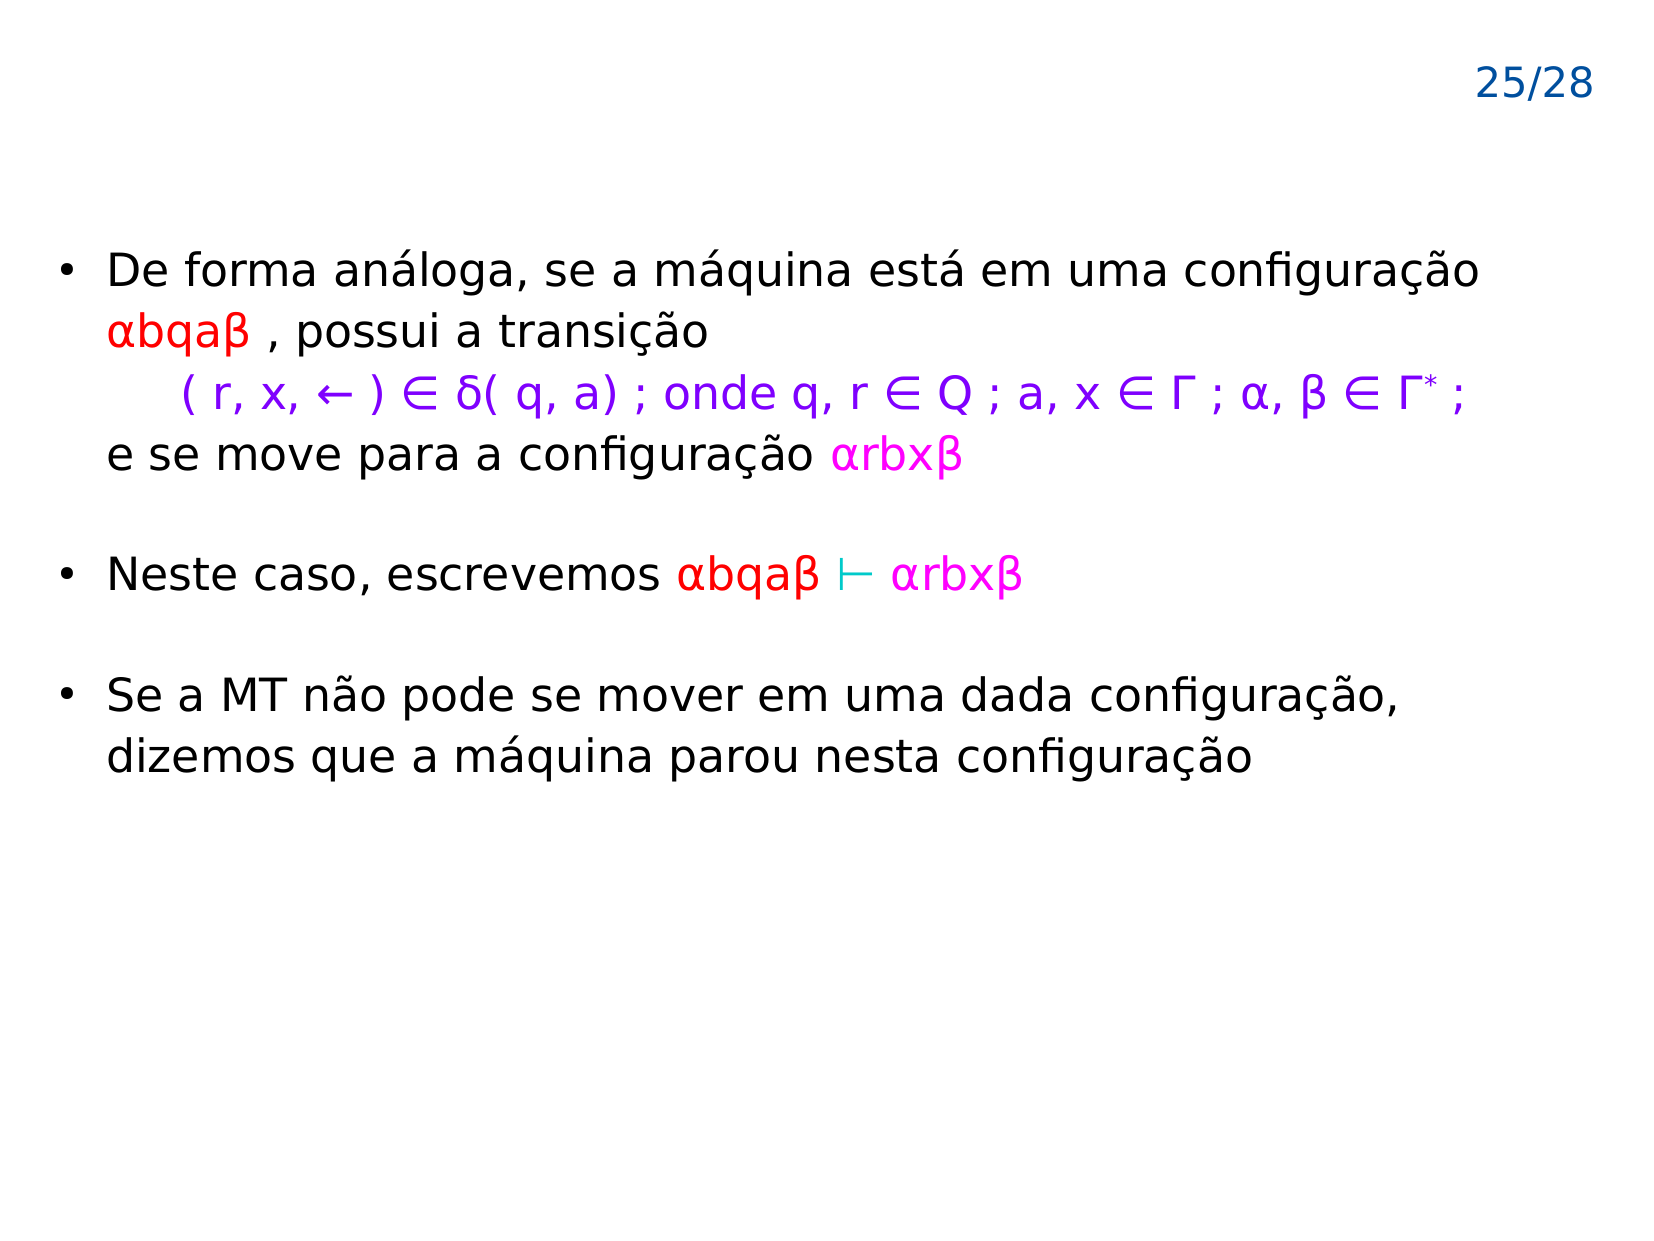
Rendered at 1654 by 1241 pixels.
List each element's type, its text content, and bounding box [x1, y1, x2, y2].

list De forma análoga, se a máquina está em uma configuração αbqaβ , possui a transição ( r, x, ← ) ∈ δ( q, a) ; onde q, r ∈ Q ; a, x ∈ Γ ; α, β ∈ Γ* ; e se move para a configuração αrbxβ Neste caso, escrevemos αbqaβ ⊢ αrbxβ Se a MT não pode se mover em uma dada configuração, dizemos que a máquina parou nesta configuração [59, 236, 1595, 1211]
